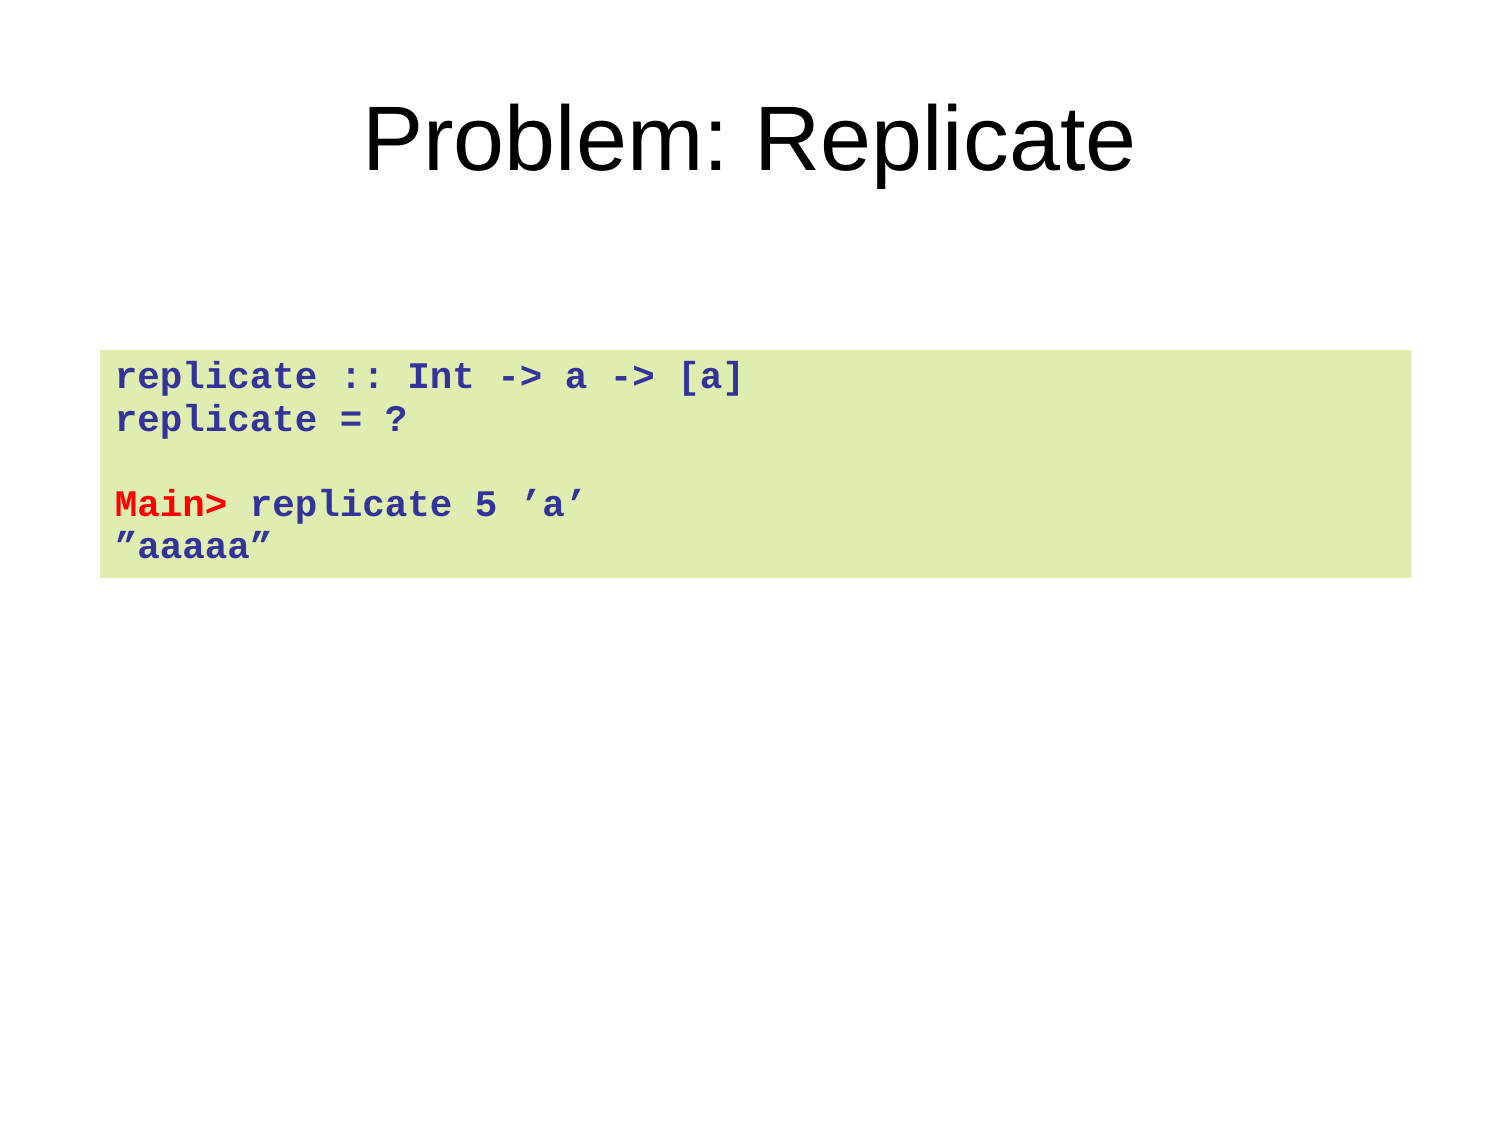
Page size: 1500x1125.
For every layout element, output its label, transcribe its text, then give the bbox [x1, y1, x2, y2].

title Problem: Replicate [75, 45, 1426, 233]
text_box replicate :: Int -> a -> [a] replicate = ? Main> replicate 5 ’a’ ”aaaaa” [100, 349, 1412, 579]
